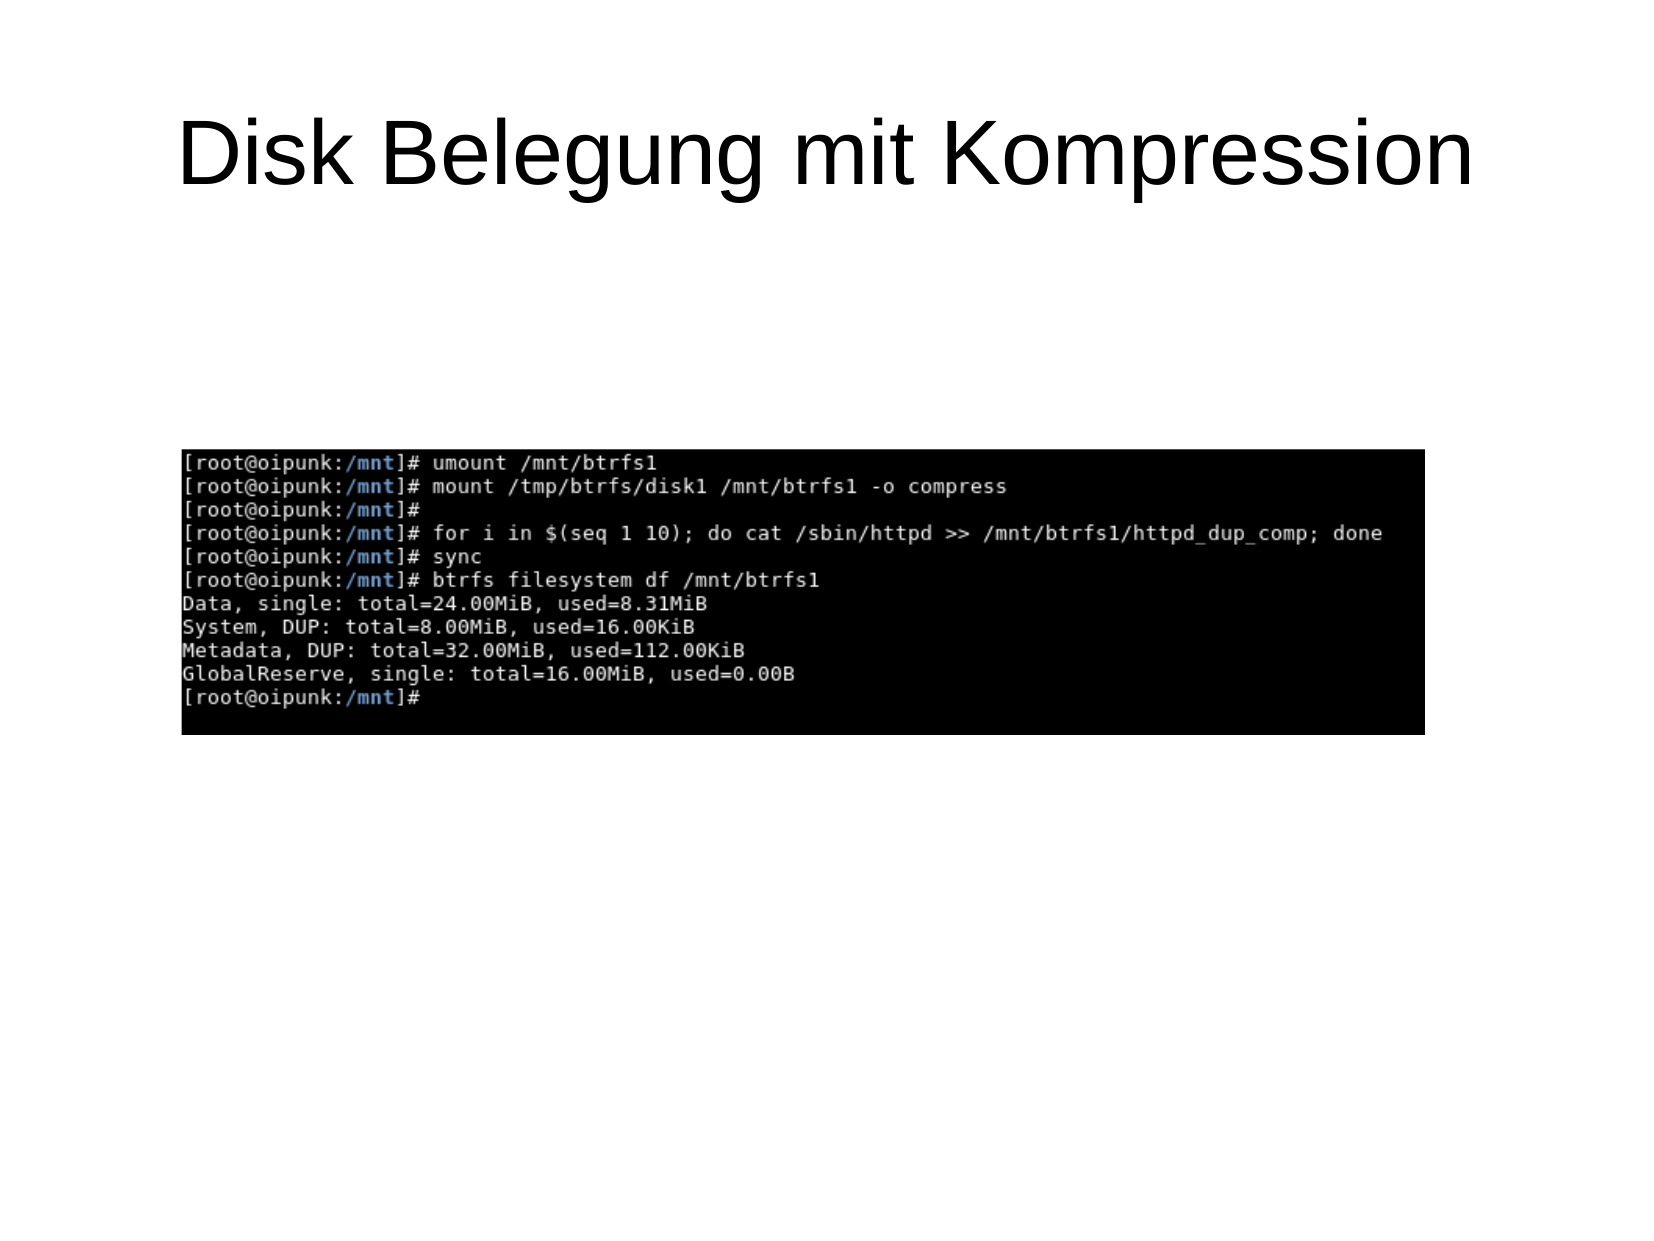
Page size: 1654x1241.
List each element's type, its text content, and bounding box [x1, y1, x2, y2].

title Disk Belegung mit Kompression [82, 49, 1571, 257]
picture [181, 449, 1425, 735]
